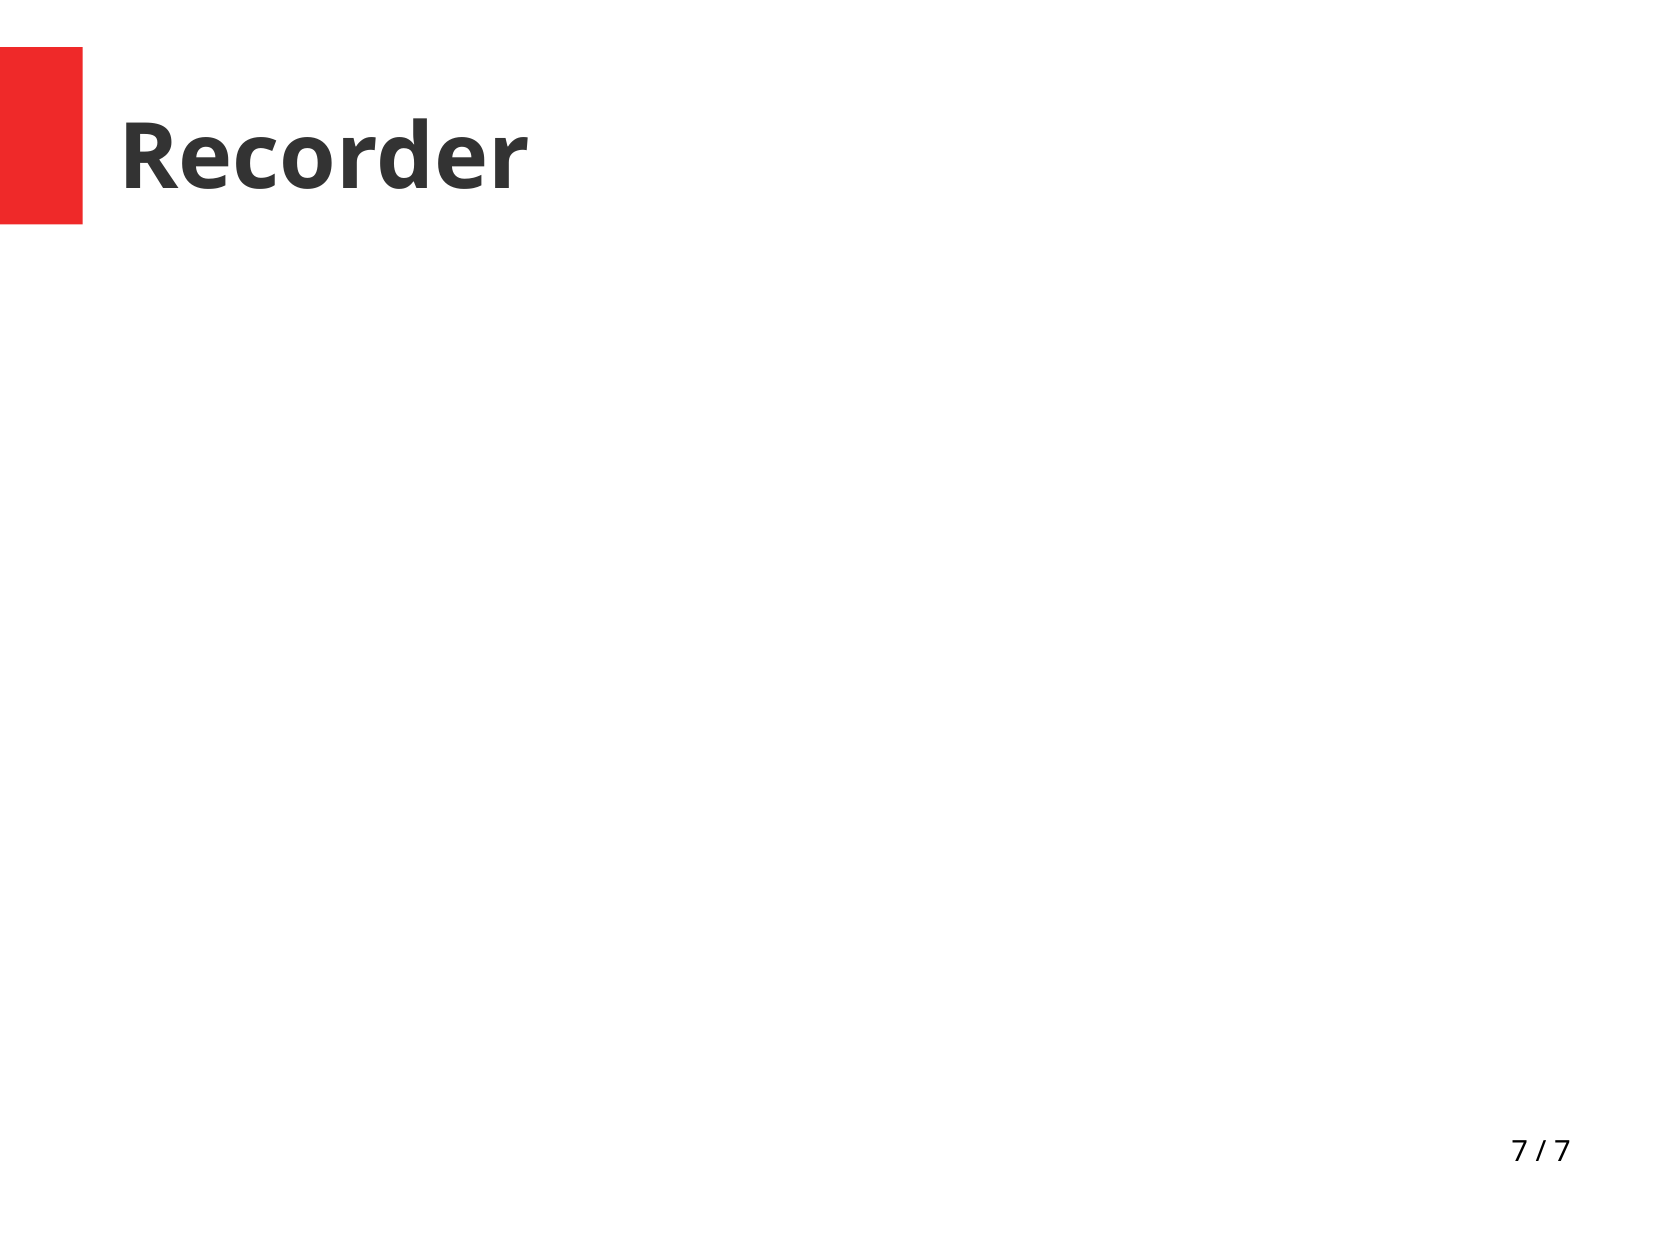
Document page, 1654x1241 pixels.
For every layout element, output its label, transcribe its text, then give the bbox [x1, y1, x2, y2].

title Recorder [118, 49, 1571, 257]
